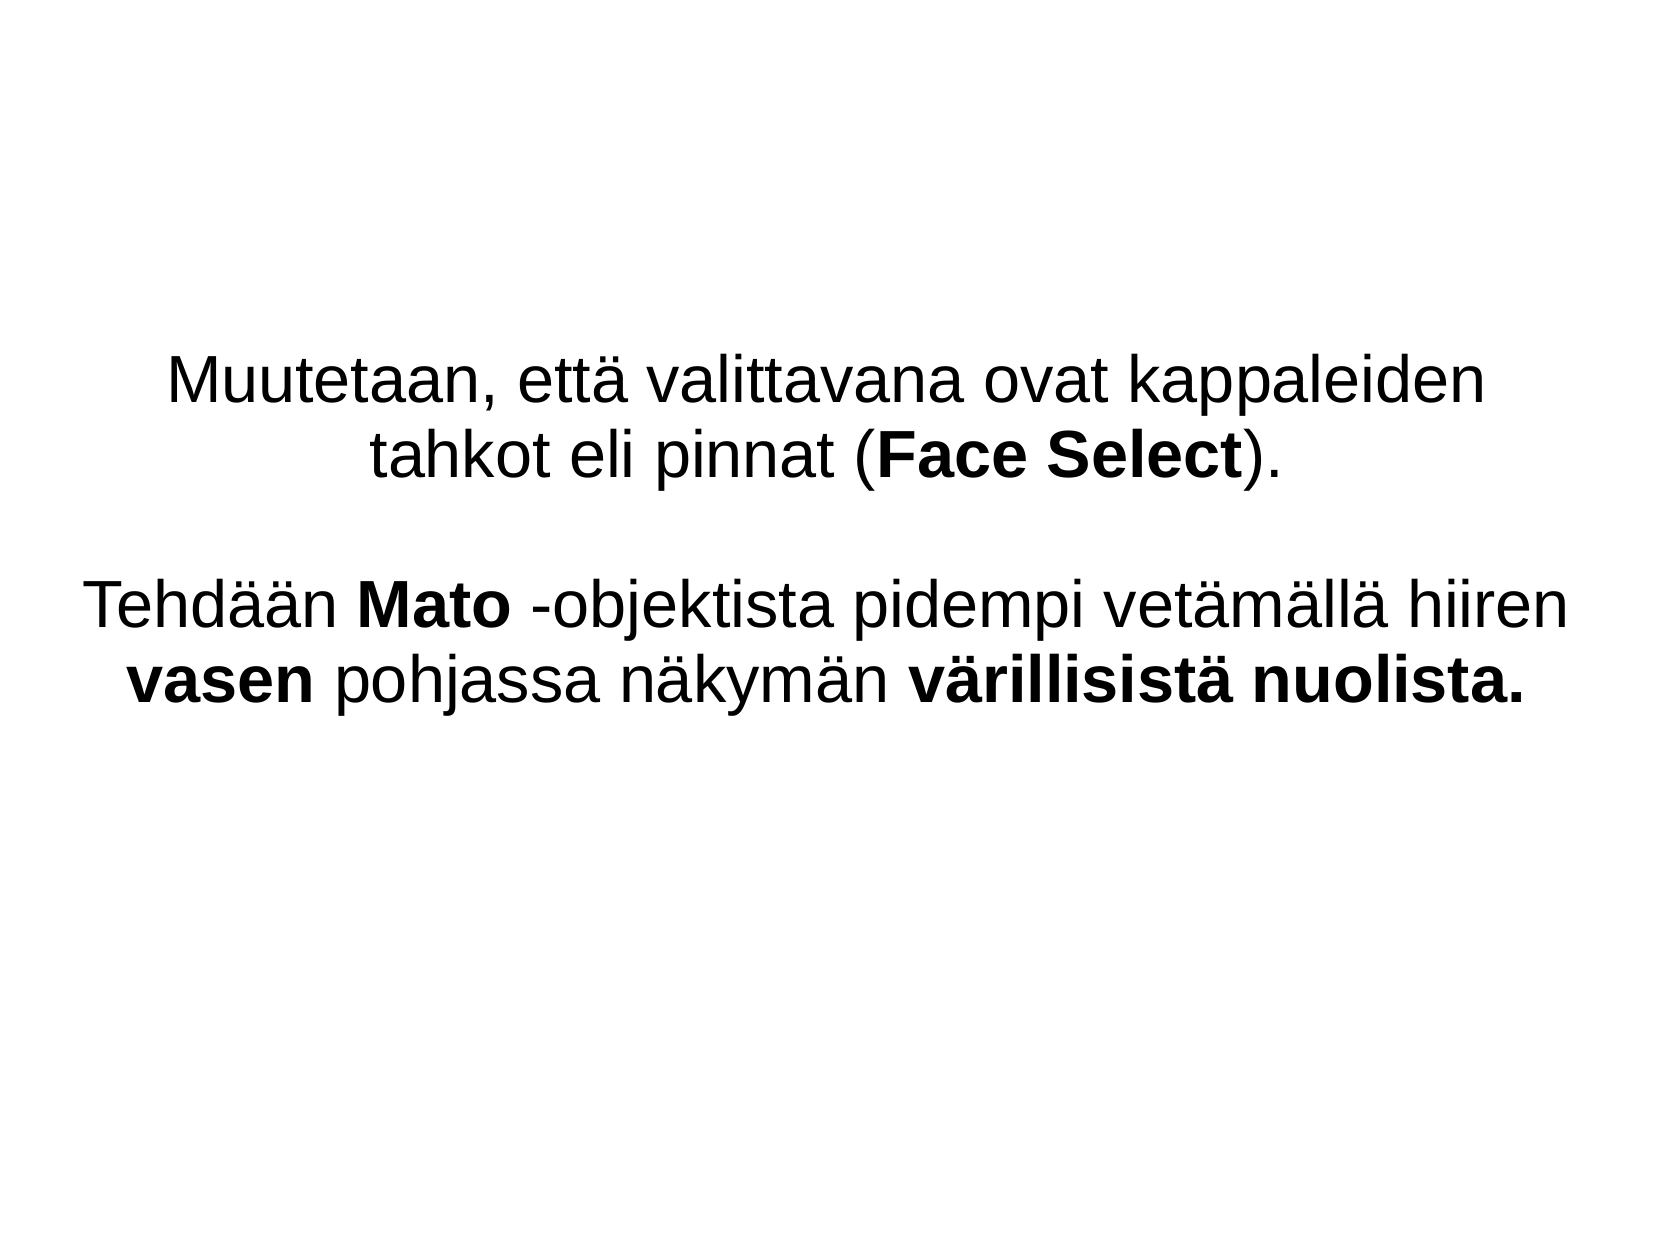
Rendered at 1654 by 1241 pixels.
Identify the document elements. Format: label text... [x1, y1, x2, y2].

subtitle Muutetaan, että valittavana ovat kappaleiden tahkot eli pinnat (Face Select). Tehdään Mato -objektista pidempi vetämällä hiiren vasen pohjassa näkymän värillisistä nuolista. [82, 49, 1571, 1010]
